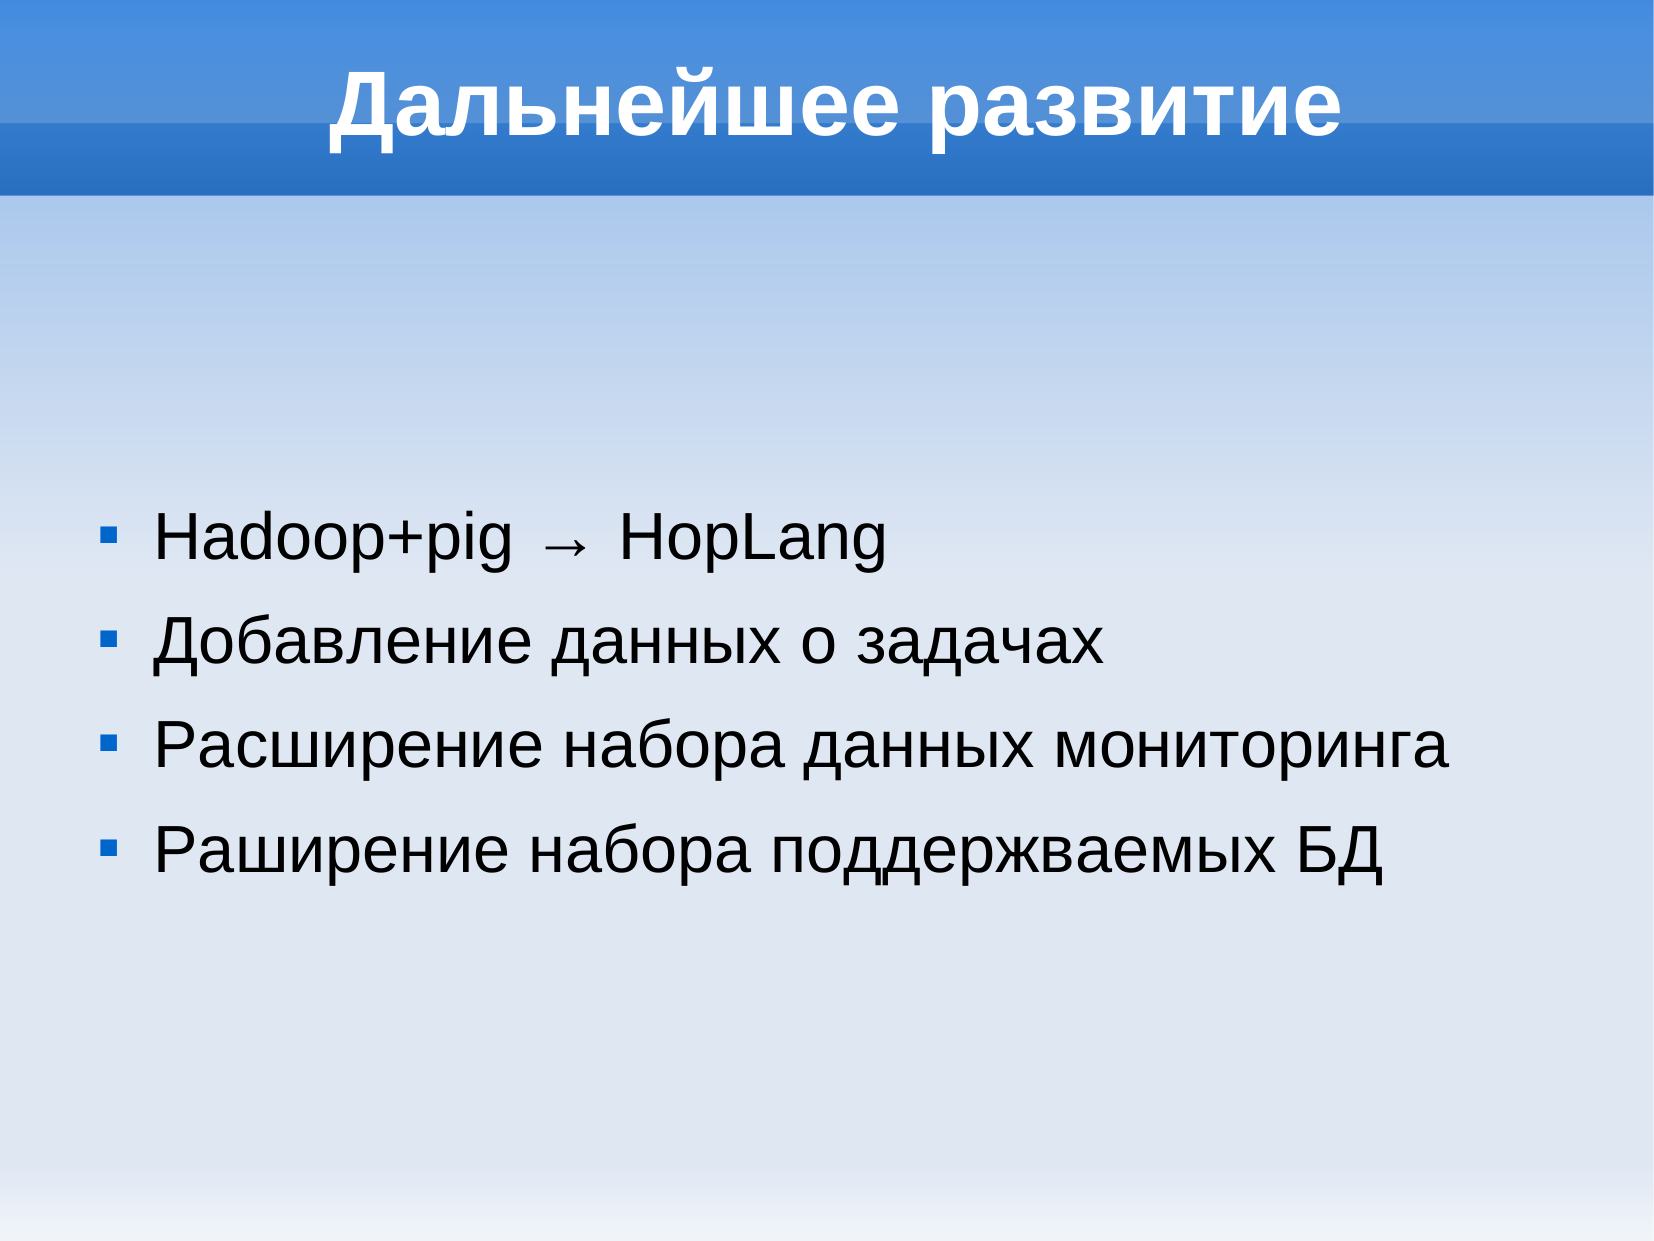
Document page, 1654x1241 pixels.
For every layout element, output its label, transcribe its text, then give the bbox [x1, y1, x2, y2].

list Hadoop+pig → HopLang Добавление данных о задачах Расширение набора данных мониторинга Раширение набора поддержваемых БД [82, 290, 1571, 1109]
picture [0, 0, 1654, 1241]
title Дальнейшее развитие [76, 0, 1565, 208]
